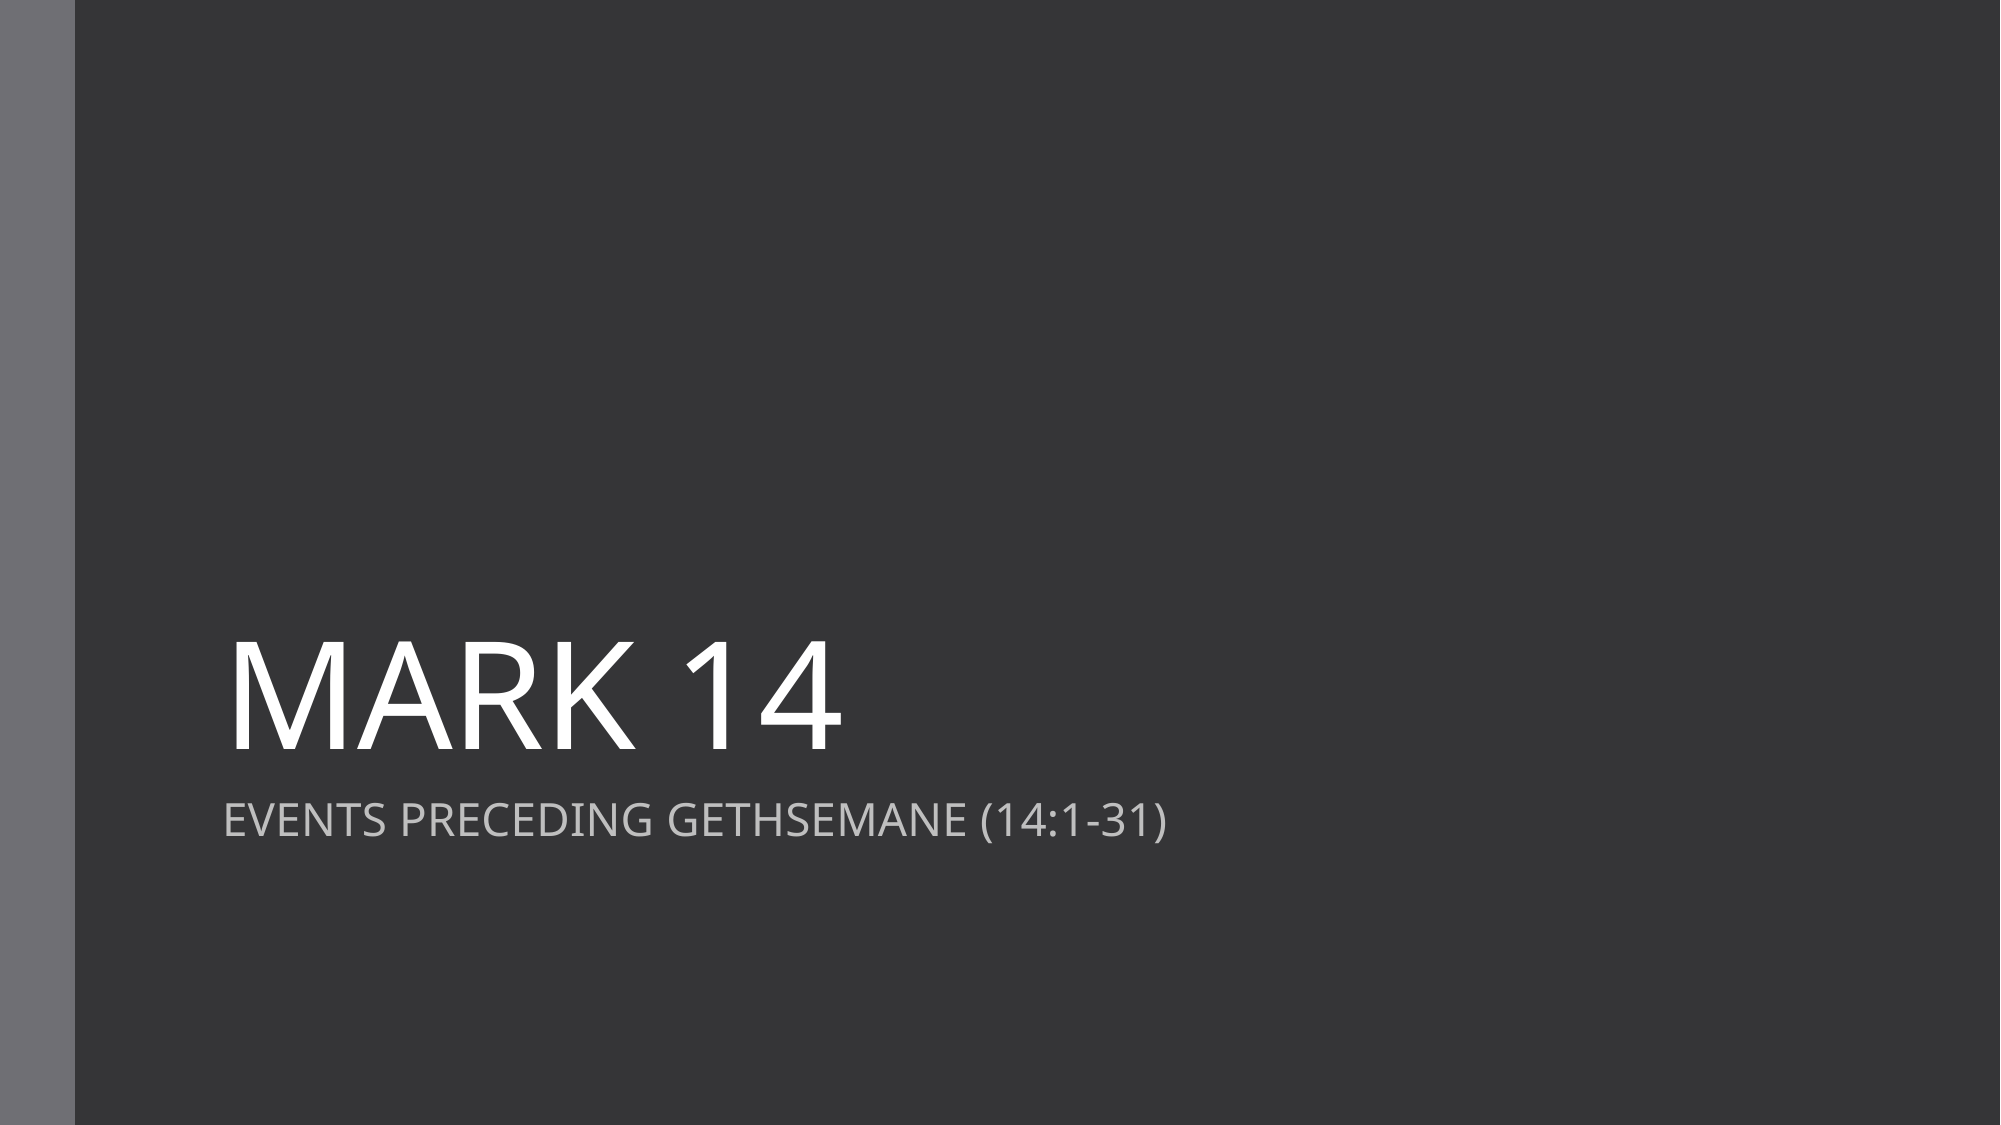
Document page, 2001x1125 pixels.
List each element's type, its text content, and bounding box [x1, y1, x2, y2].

title MARK 14 [206, 124, 1752, 787]
subtitle EVENTS PRECEDING GETHSEMANE (14:1-31) [206, 787, 1752, 1066]
